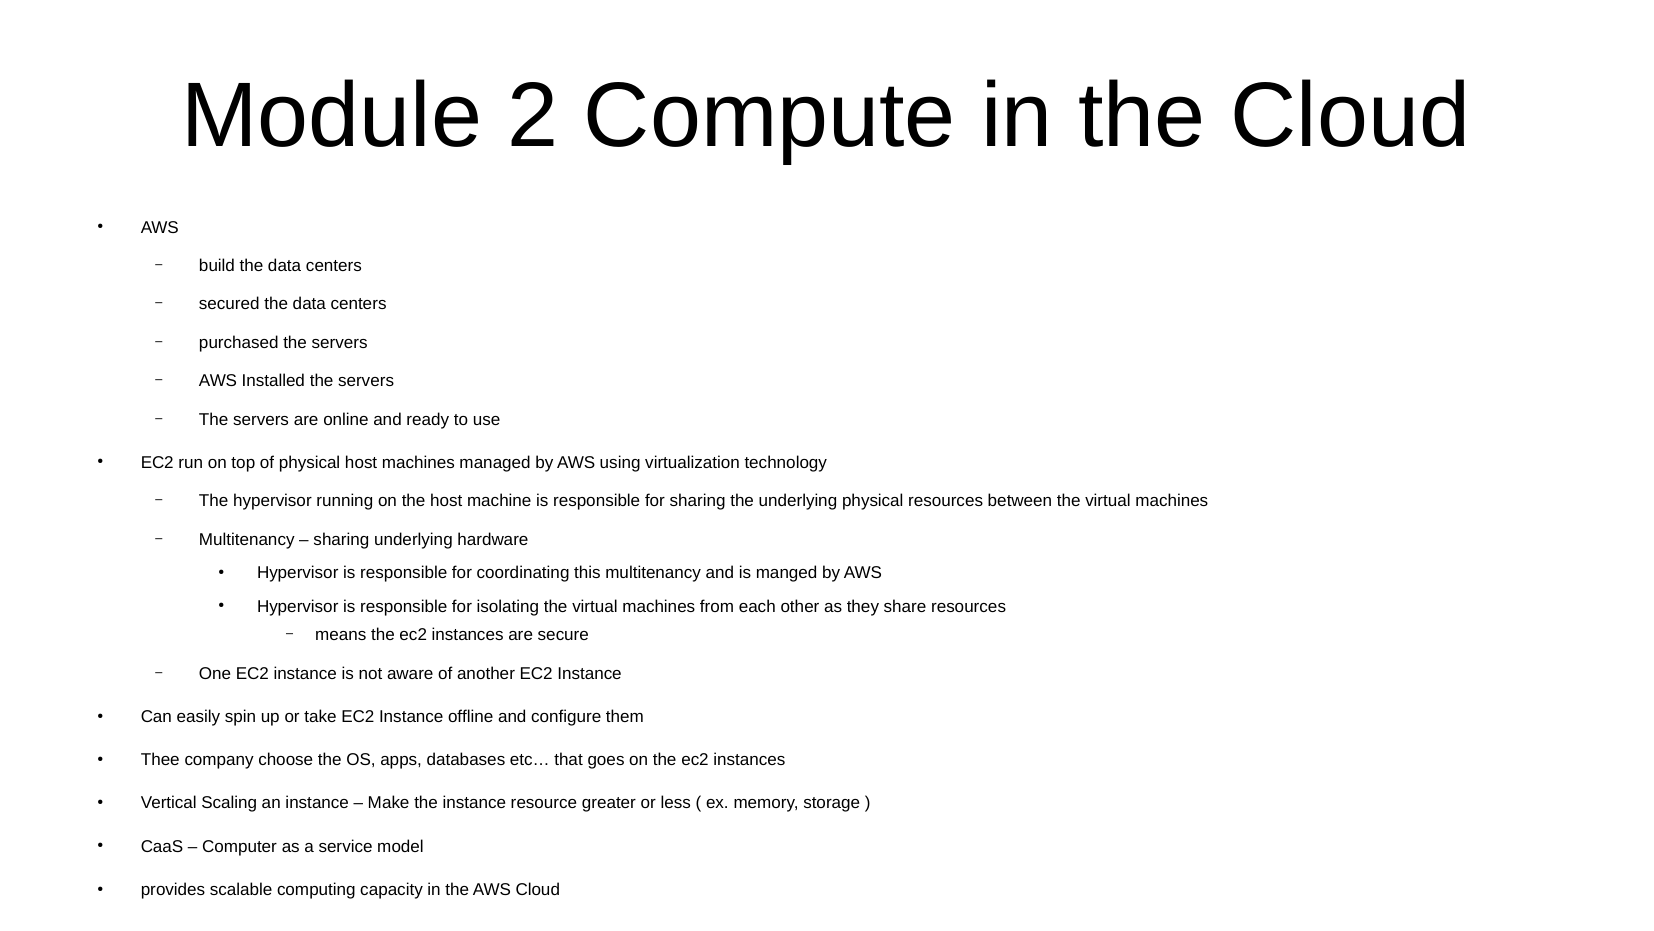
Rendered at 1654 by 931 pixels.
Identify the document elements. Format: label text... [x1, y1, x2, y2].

list AWS build the data centers secured the data centers purchased the servers AWS Installed the servers The servers are online and ready to use EC2 run on top of physical host machines managed by AWS using virtualization technology The hypervisor running on the host machine is responsible for sharing the underlying physical resources between the virtual machines Multitenancy – sharing underlying hardware Hypervisor is responsible for coordinating this multitenancy and is manged by AWS Hypervisor is responsible for isolating the virtual machines from each other as they share resources means the ec2 instances are secure One EC2 instance is not aware of another EC2 Instance Can easily spin up or take EC2 Instance offline and configure them Thee company choose the OS, apps, databases etc… that goes on the ec2 instances Vertical Scaling an instance – Make the instance resource greater or less ( ex. memory, storage ) CaaS – Computer as a service model provides scalable computing capacity in the AWS Cloud [82, 217, 1621, 901]
title Module 2 Compute in the Cloud [82, 37, 1571, 193]
